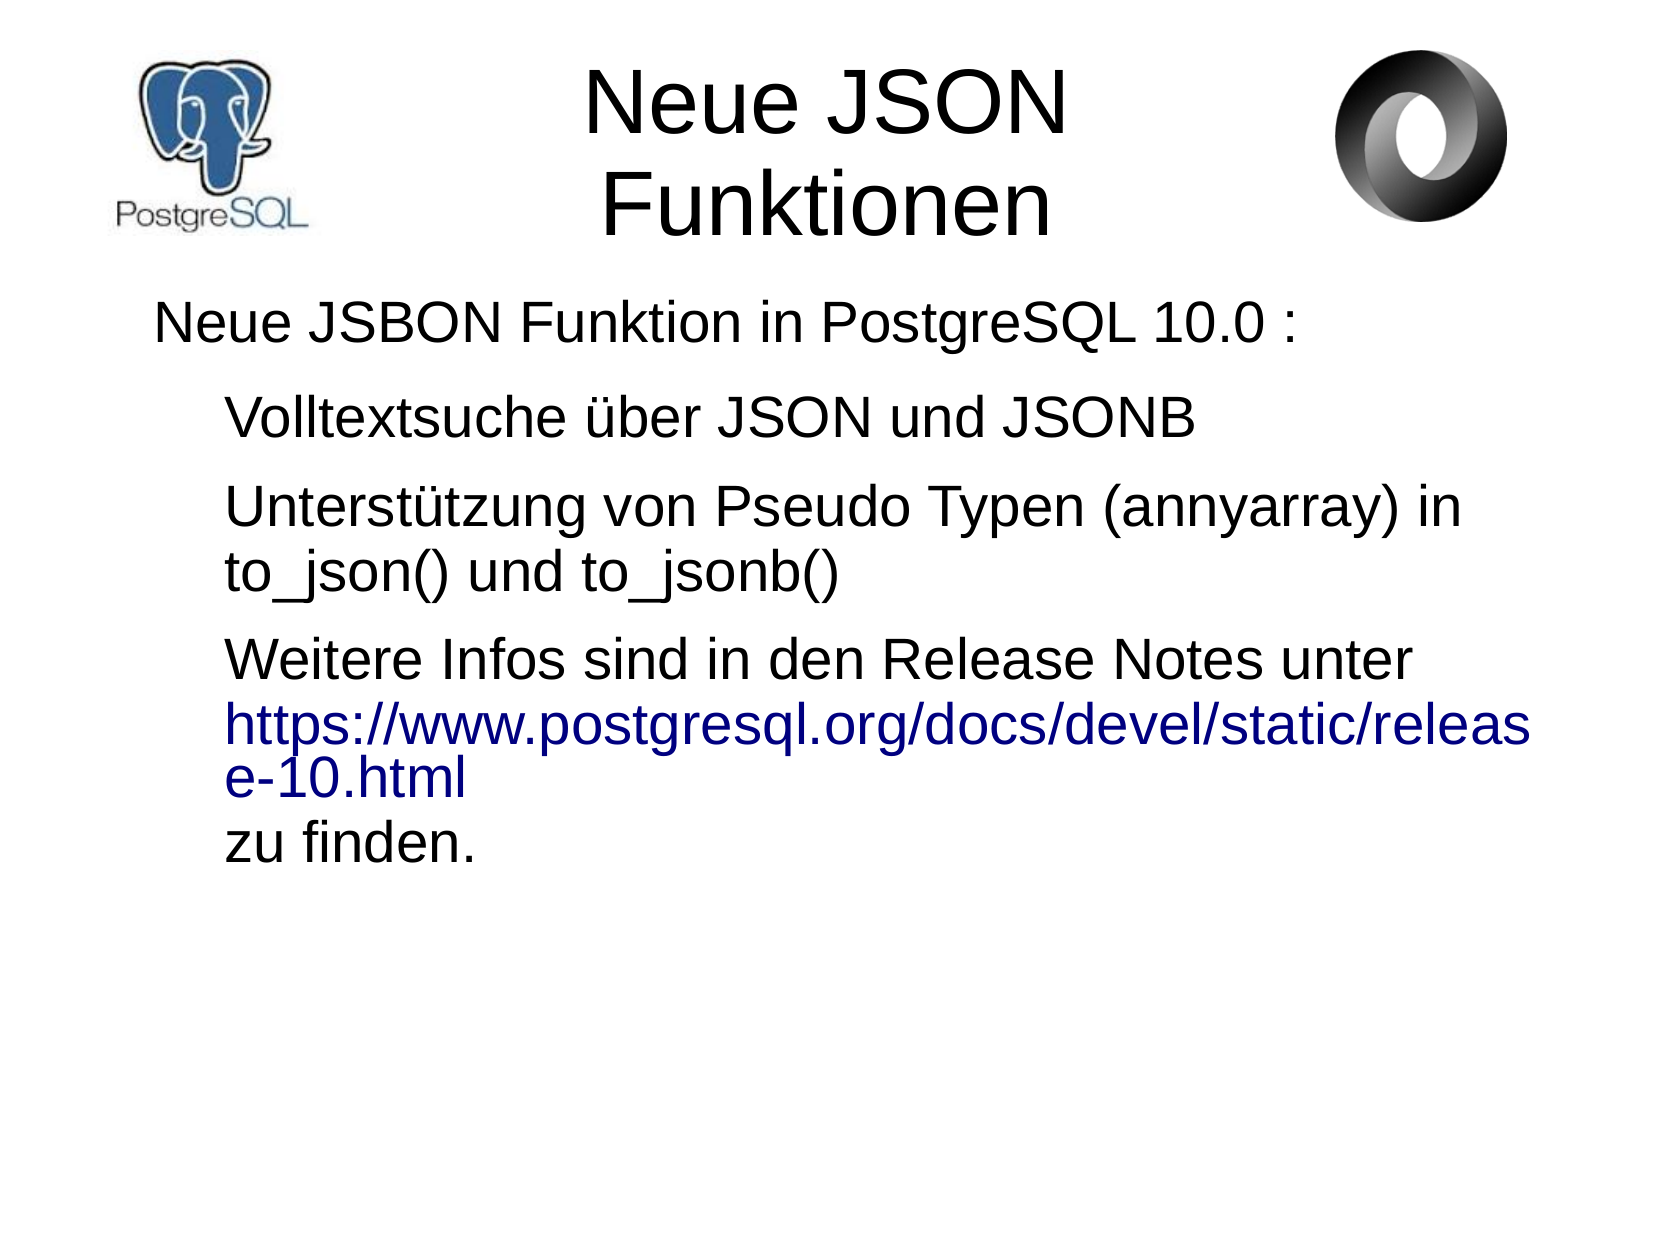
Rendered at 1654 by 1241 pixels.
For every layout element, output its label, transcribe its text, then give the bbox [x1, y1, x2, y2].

title Neue JSON Funktionen [82, 49, 1571, 257]
list Neue JSBON Funktion in PostgreSQL 10.0 : Volltextsuche über JSON und JSONB Unterstützung von Pseudo Typen (annyarray) in to_json() und to_jsonb() Weitere Infos sind in den Release Notes unter https://www.postgresql.org/docs/devel/static/release-10.htmlzu finden. [82, 290, 1538, 1010]
picture [1335, 50, 1507, 222]
picture [58, 50, 356, 237]
